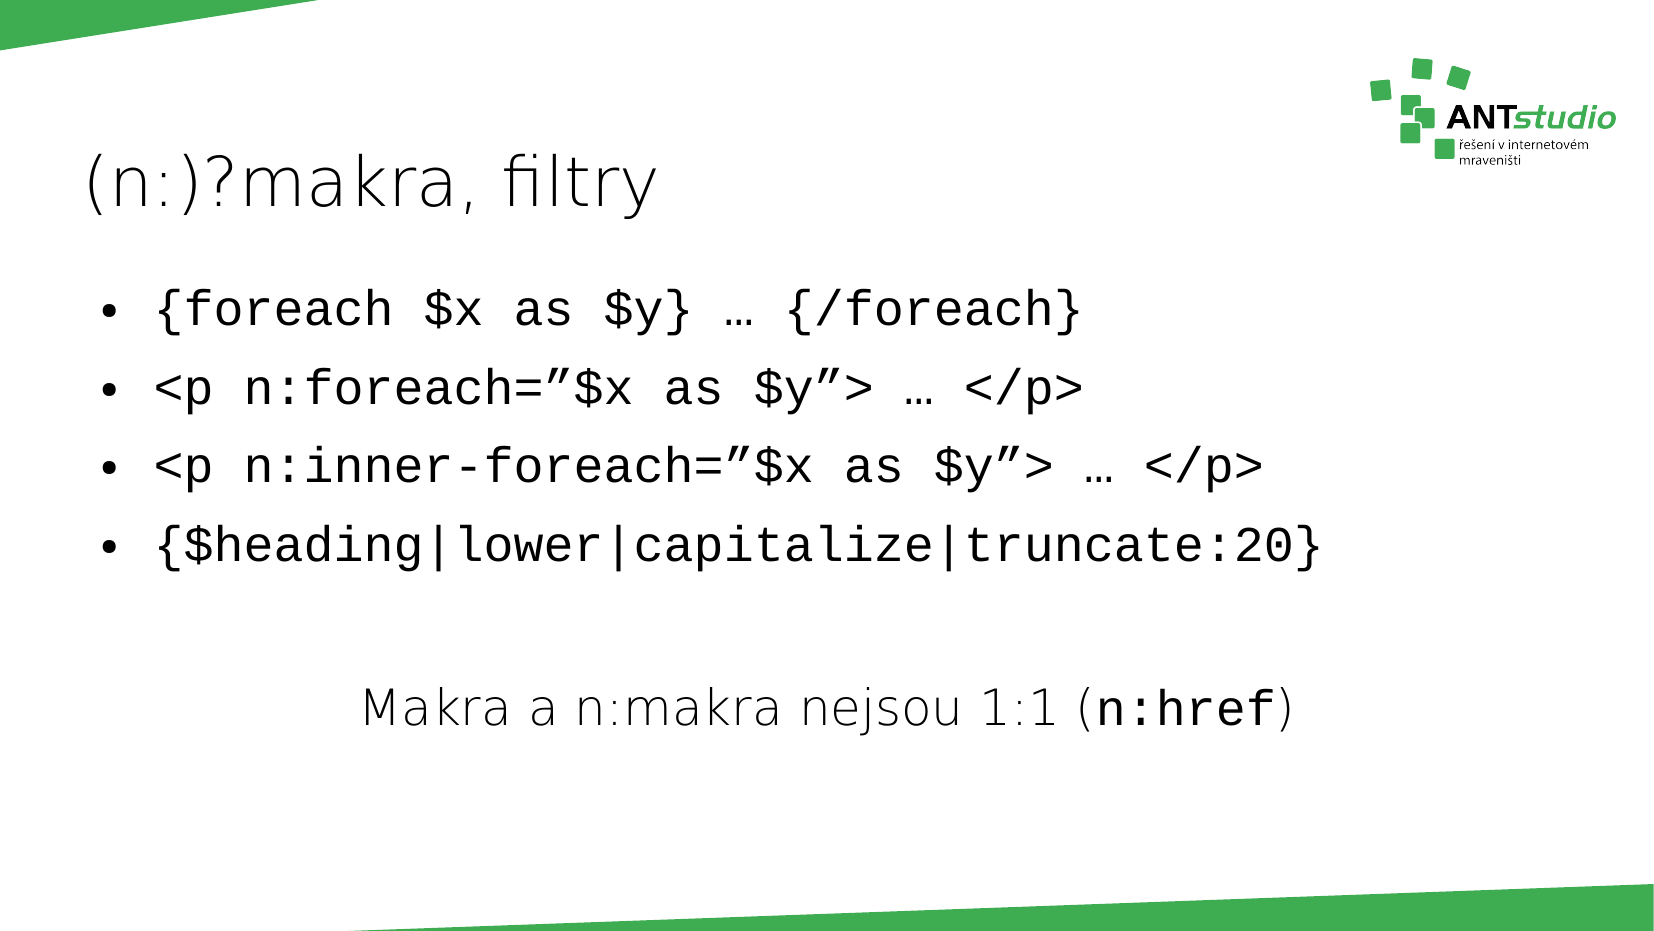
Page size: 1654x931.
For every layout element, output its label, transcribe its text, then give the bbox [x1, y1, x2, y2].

list {foreach $x as $y} … {/foreach} <p n:foreach=”$x as $y”> … </p> <p n:inner-foreach=”$x as $y”> … </p> {$heading|lower|capitalize|truncate:20} Makra a n:makra nejsou 1:1 (n:href) [82, 283, 1571, 847]
picture [1370, 58, 1616, 165]
title (n:)?makra, filtry [82, 104, 1571, 260]
